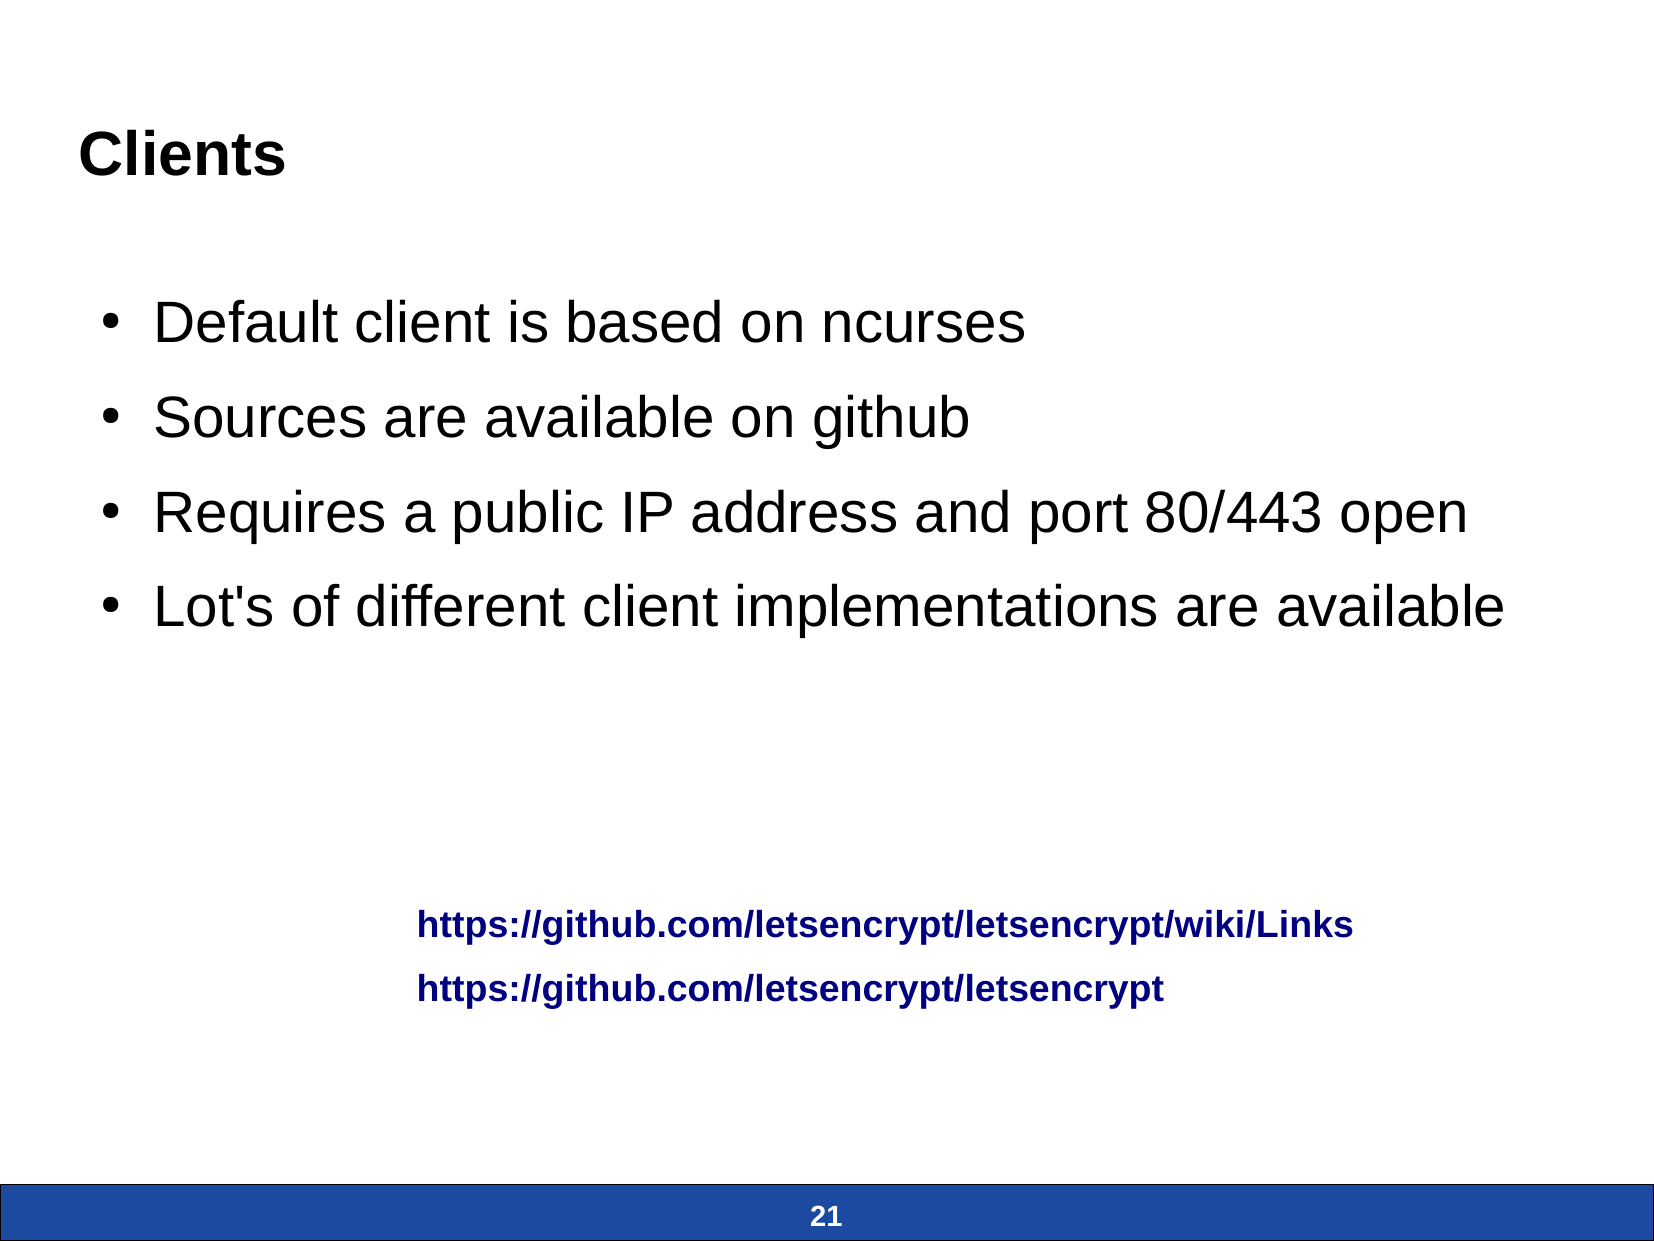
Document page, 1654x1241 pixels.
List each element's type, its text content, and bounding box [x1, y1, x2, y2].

text_box https://github.com/letsencrypt/letsencrypt [401, 959, 1180, 1017]
list Default client is based on ncurses Sources are available on github Requires a public IP address and port 80/443 open Lot's of different client implementations are available [82, 290, 1571, 1008]
title Clients [78, 50, 1567, 258]
text_box https://github.com/letsencrypt/letsencrypt/wiki/Links [401, 896, 1370, 953]
